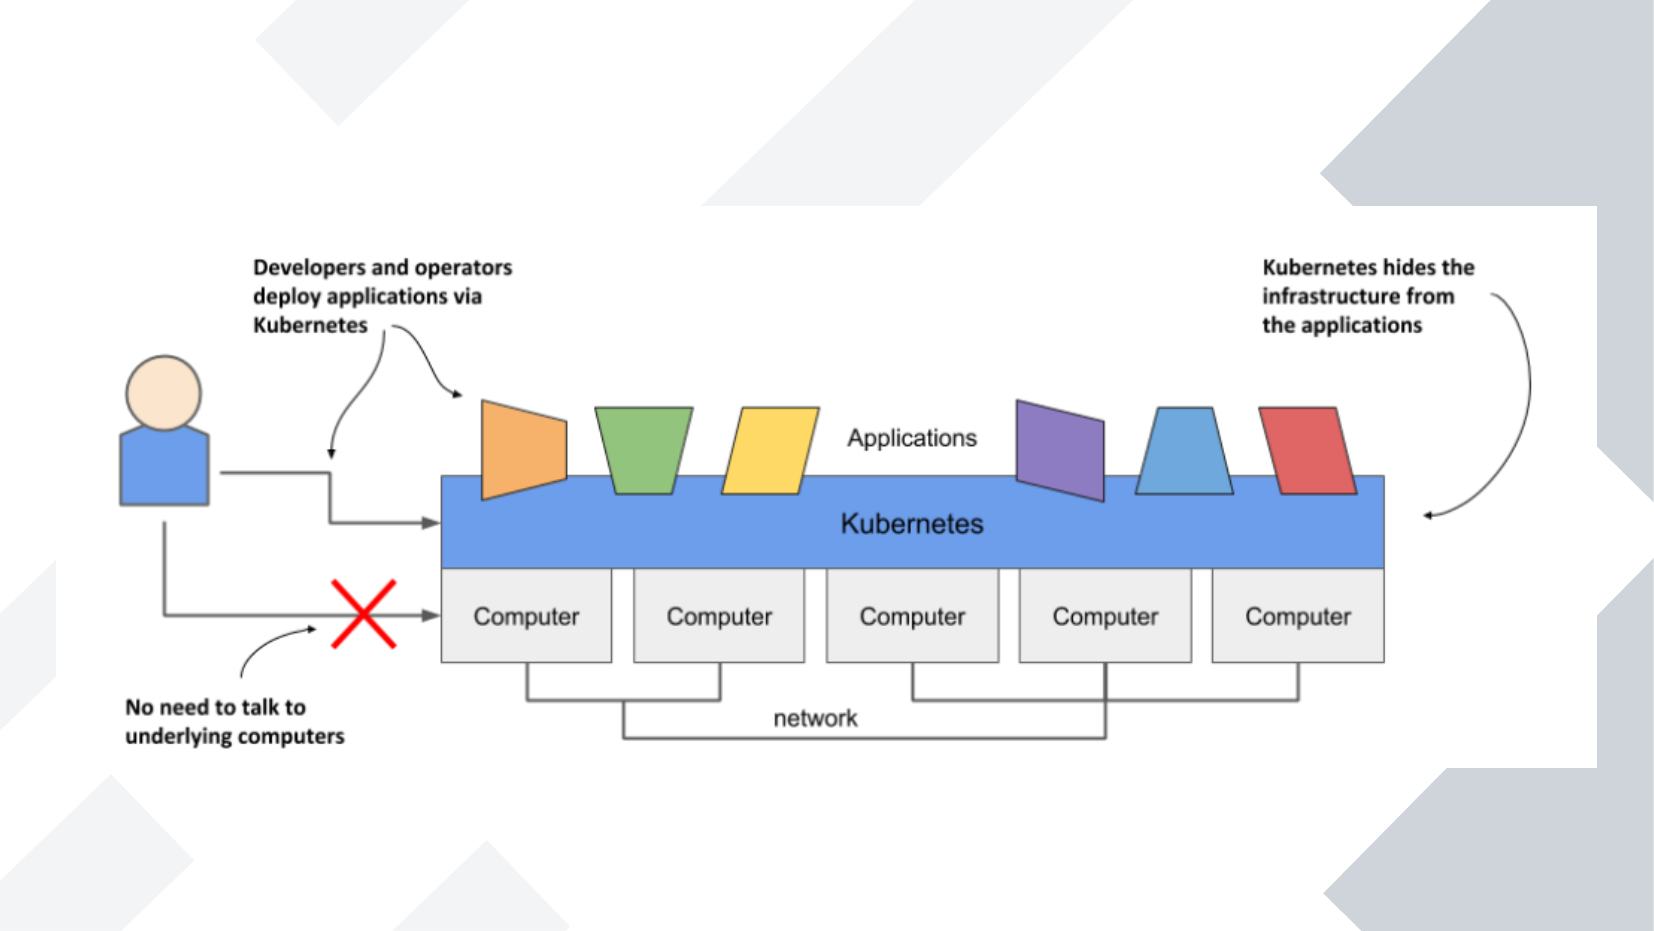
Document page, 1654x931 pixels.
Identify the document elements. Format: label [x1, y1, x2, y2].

picture [56, 206, 1597, 768]
